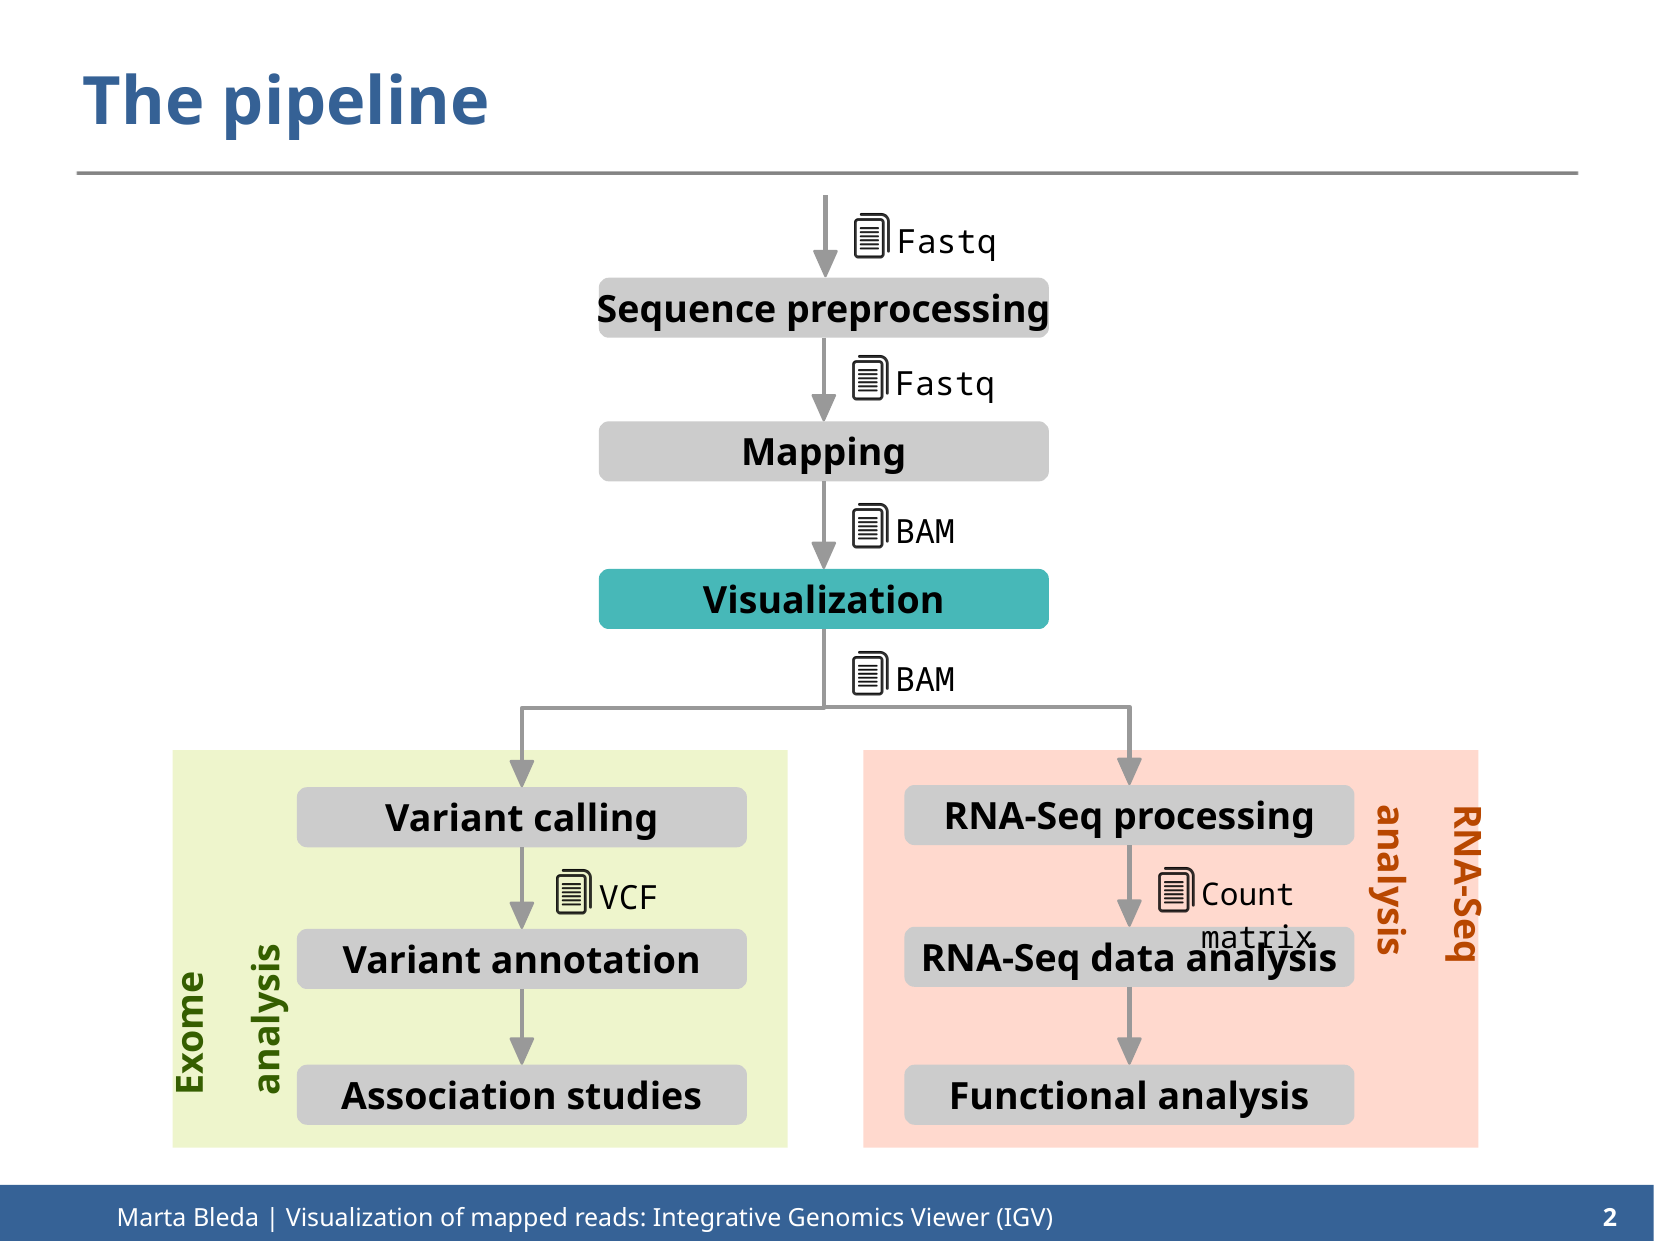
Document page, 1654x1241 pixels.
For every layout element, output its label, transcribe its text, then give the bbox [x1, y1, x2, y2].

text_box [863, 750, 1479, 1148]
text_box Count matrix [1203, 864, 1402, 917]
picture [844, 648, 897, 700]
picture [846, 210, 898, 263]
picture [844, 352, 897, 405]
text_box RNA-Seq processing [904, 785, 1355, 846]
text_box BAM [897, 500, 1067, 549]
picture [548, 866, 600, 919]
title The pipeline [82, 0, 1571, 202]
picture [1571, 170, 1580, 175]
text_box RNA-Seq data analysis [904, 926, 1355, 987]
picture [1150, 864, 1203, 917]
picture [844, 500, 897, 553]
text_box Visualization [598, 568, 1049, 629]
text_box BAM [897, 648, 1067, 697]
text_box Mapping [598, 421, 1049, 482]
text_box Fastq [897, 352, 1067, 401]
text_box Exome analysis [172, 817, 256, 1111]
text_box RNA-Seq analysis [1402, 789, 1485, 1126]
text_box Functional analysis [904, 1064, 1355, 1125]
text_box Variant calling [296, 787, 747, 848]
text_box [172, 750, 788, 1148]
picture [74, 170, 82, 175]
text_box Fastq [898, 210, 1069, 259]
text_box VCF [600, 866, 771, 919]
text_box Sequence preprocessing [598, 277, 1049, 338]
text_box Association studies [296, 1064, 747, 1125]
text_box Variant annotation [296, 928, 747, 989]
